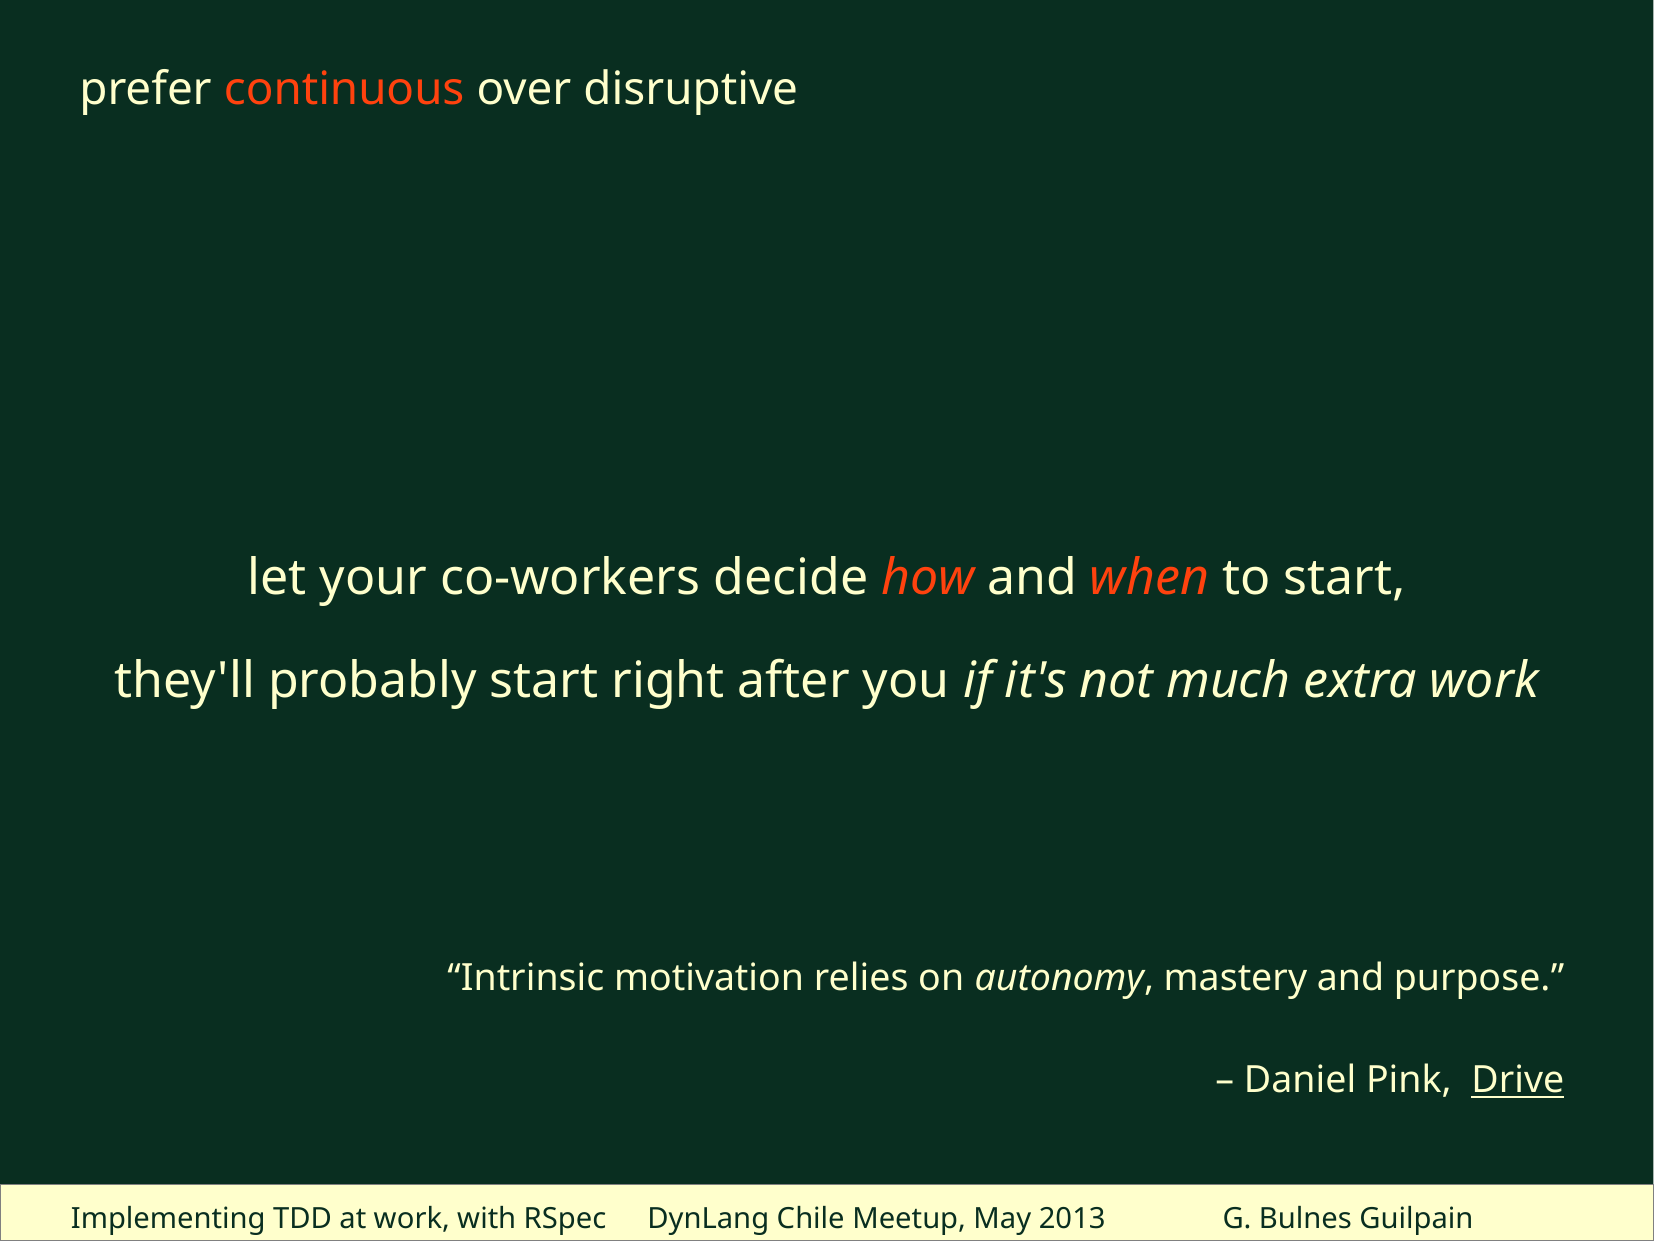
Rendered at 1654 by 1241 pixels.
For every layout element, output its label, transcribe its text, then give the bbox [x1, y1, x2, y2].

text_box Implementing TDD at work, with RSpec [56, 1190, 506, 1239]
text_box [0, 1184, 1654, 1241]
text_box DynLang Chile Meetup, May 2013 [632, 1190, 1021, 1239]
text_box “Intrinsic motivation relies on autonomy, mastery and purpose.” – Daniel Pink, Drive [422, 943, 1571, 1085]
subtitle let your co-workers decide how and when to start, they'll probably start right after you if it's not much extra work [82, 49, 1571, 1171]
text_box G. Bulnes Guilpain [1207, 1190, 1435, 1239]
text_box prefer continuous over disruptive [64, 48, 657, 115]
